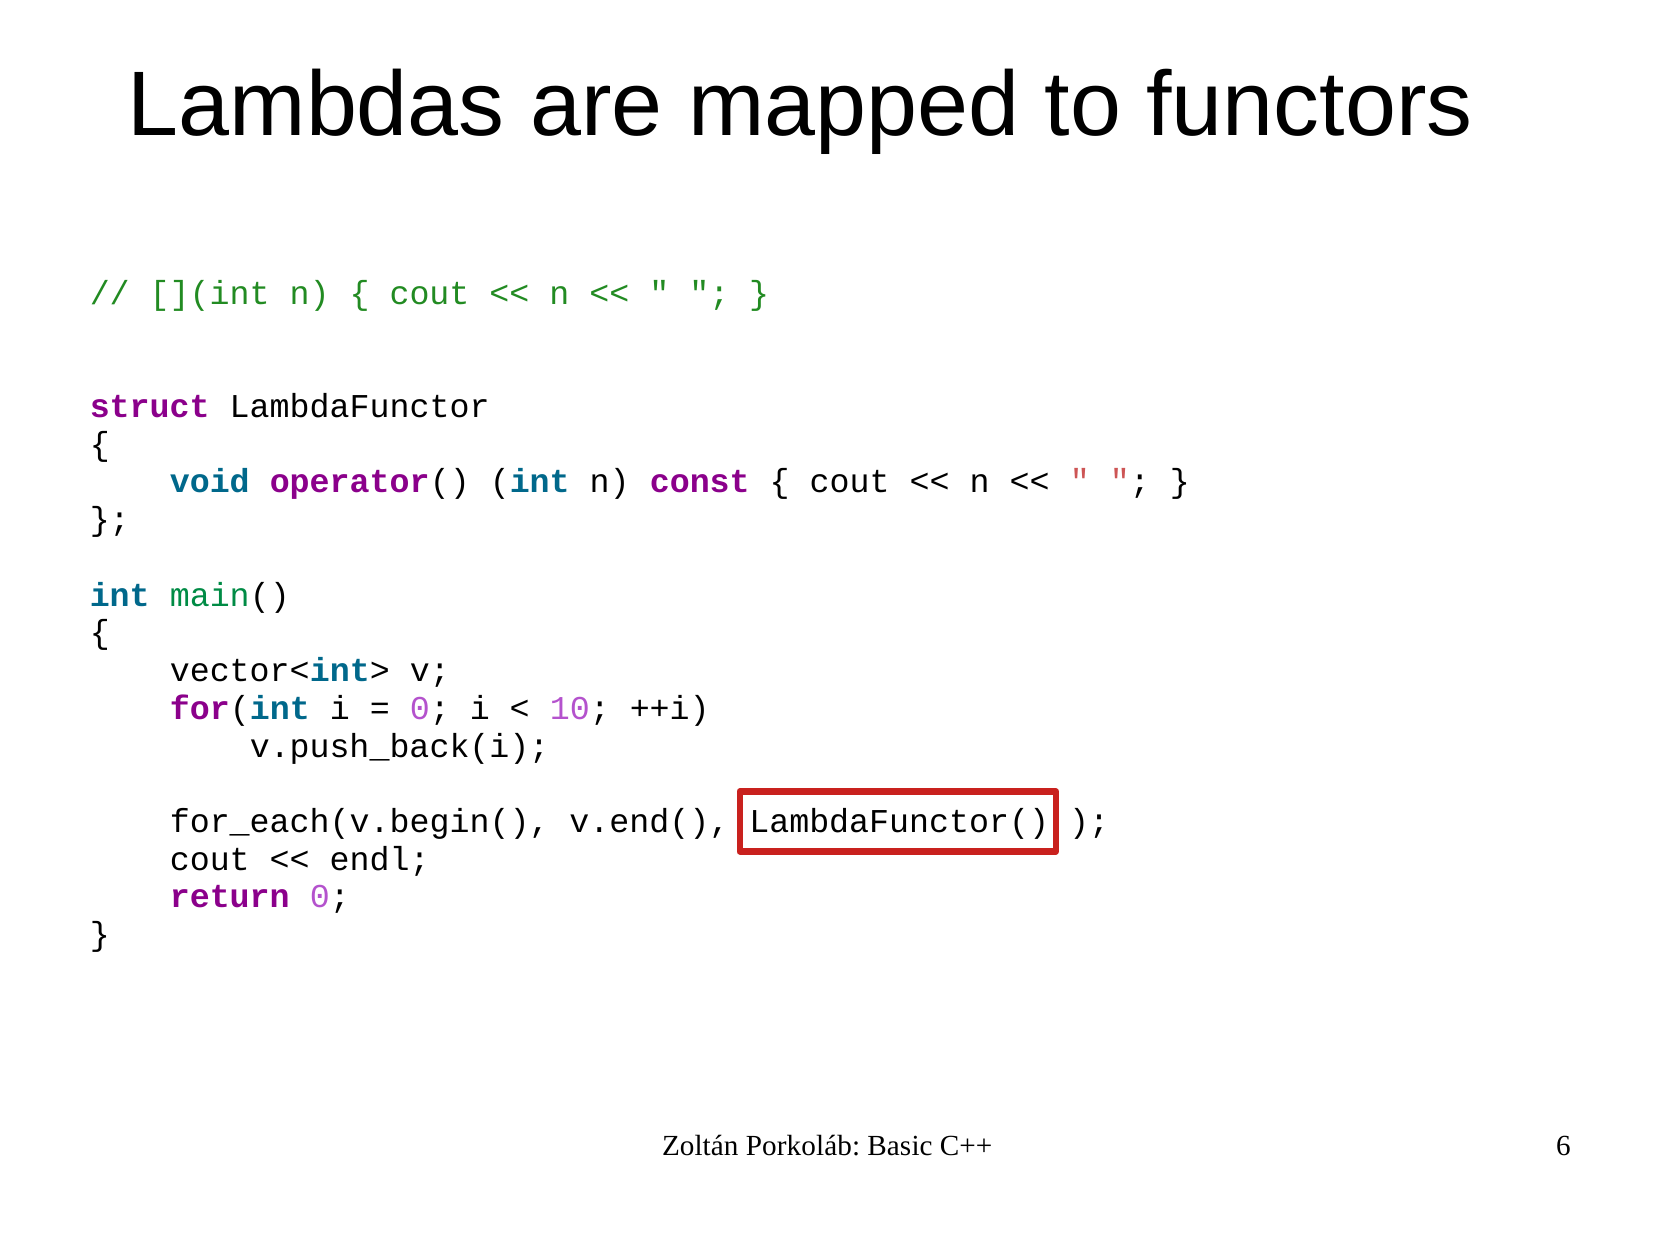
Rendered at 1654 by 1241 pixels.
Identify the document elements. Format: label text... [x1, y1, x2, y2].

title Lambdas are mapped to functors [56, 0, 1546, 208]
text_box // [](int n) { cout << n << " "; } struct LambdaFunctor { void operator() (int n) const { cout << n << " "; } }; int main() { vector<int> v; for(int i = 0; i < 10; ++i) v.push_back(i); for_each(v.begin(), v.end(), LambdaFunctor() ); cout << endl; return 0; } [75, 269, 1654, 1077]
text_box [739, 791, 1056, 852]
